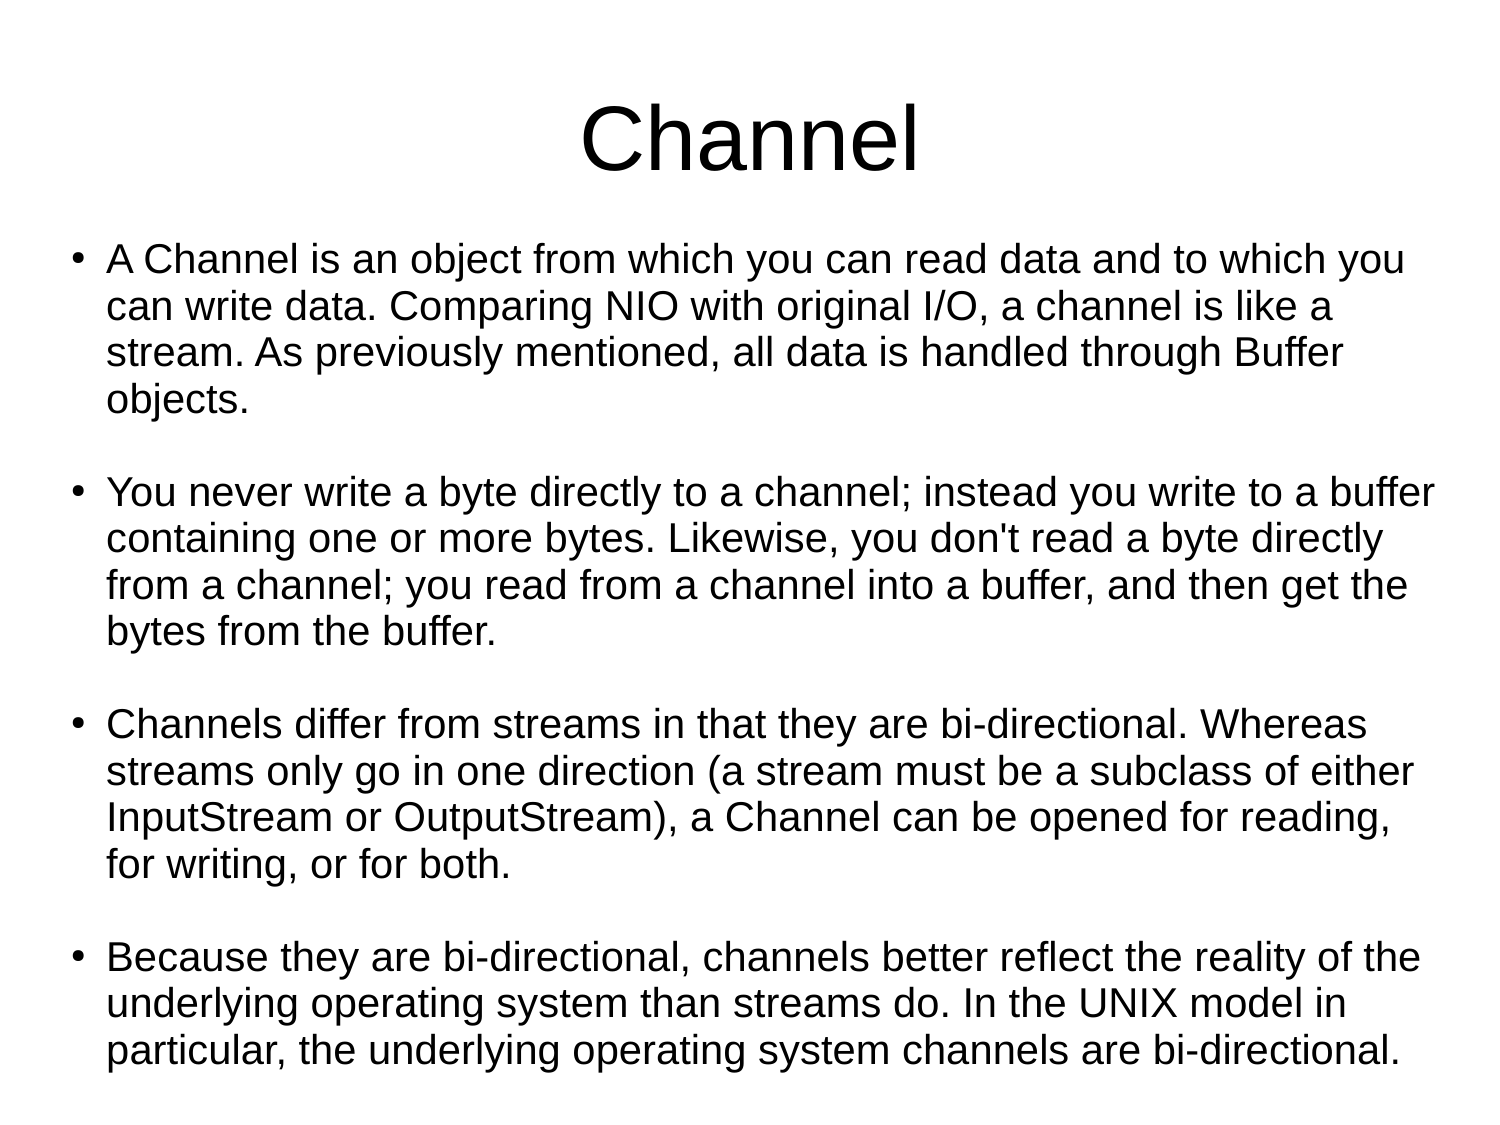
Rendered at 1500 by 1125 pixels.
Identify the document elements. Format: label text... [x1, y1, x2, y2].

title Channel [75, 44, 1425, 233]
subtitle A Channel is an object from which you can read data and to which you can write data. Comparing NIO with original I/O, a channel is like a stream. As previously mentioned, all data is handled through Buffer objects. You never write a byte directly to a channel; instead you write to a buffer containing one or more bytes. Likewise, you don't read a byte directly from a channel; you read from a channel into a buffer, and then get the bytes from the buffer. Channels differ from streams in that they are bi-directional. Whereas streams only go in one direction (a stream must be a subclass of either InputStream or OutputStream), a Channel can be opened for reading, for writing, or for both. Because they are bi-directional, channels better reflect the reality of the underlying operating system than streams do. In the UNIX model in particular, the underlying operating system channels are bi-directional. [35, 200, 1441, 1109]
